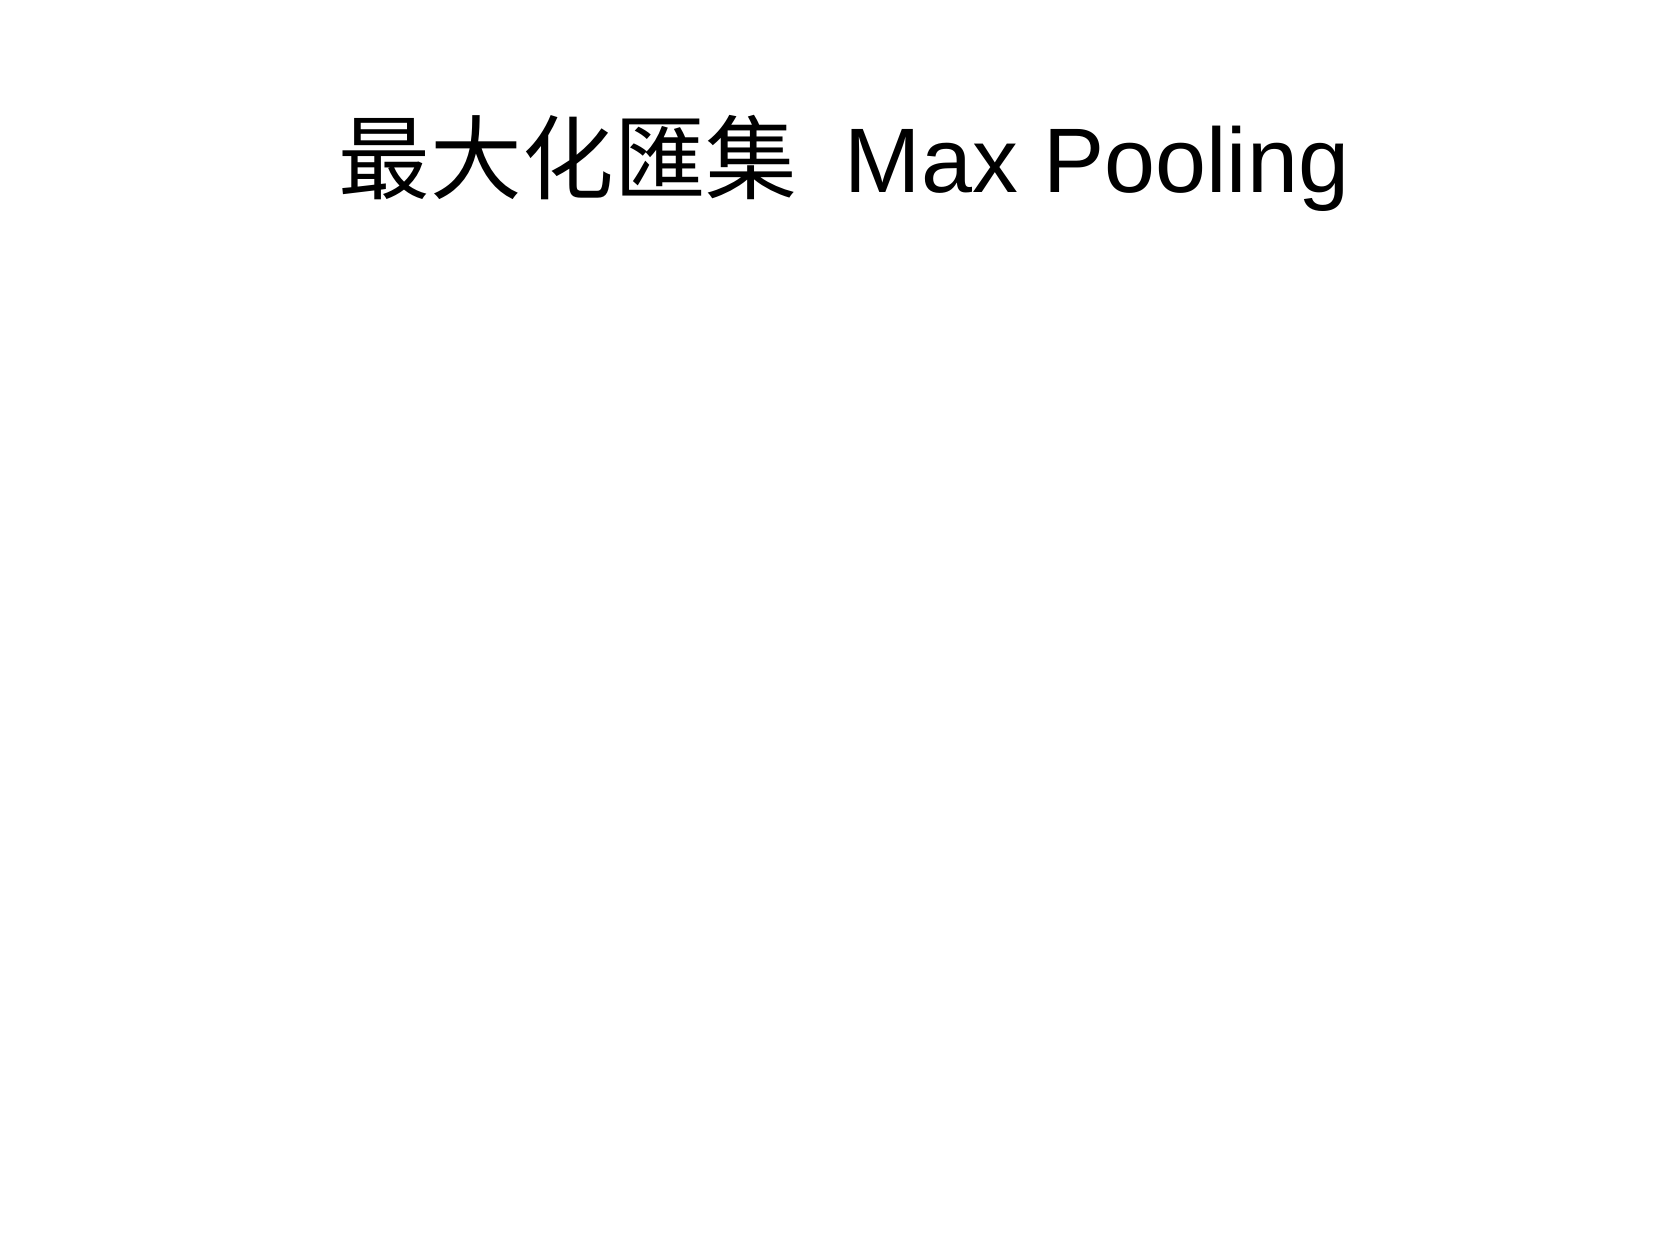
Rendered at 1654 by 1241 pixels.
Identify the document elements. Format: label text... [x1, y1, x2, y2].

title 最大化匯集 Max Pooling [82, 49, 1571, 257]
